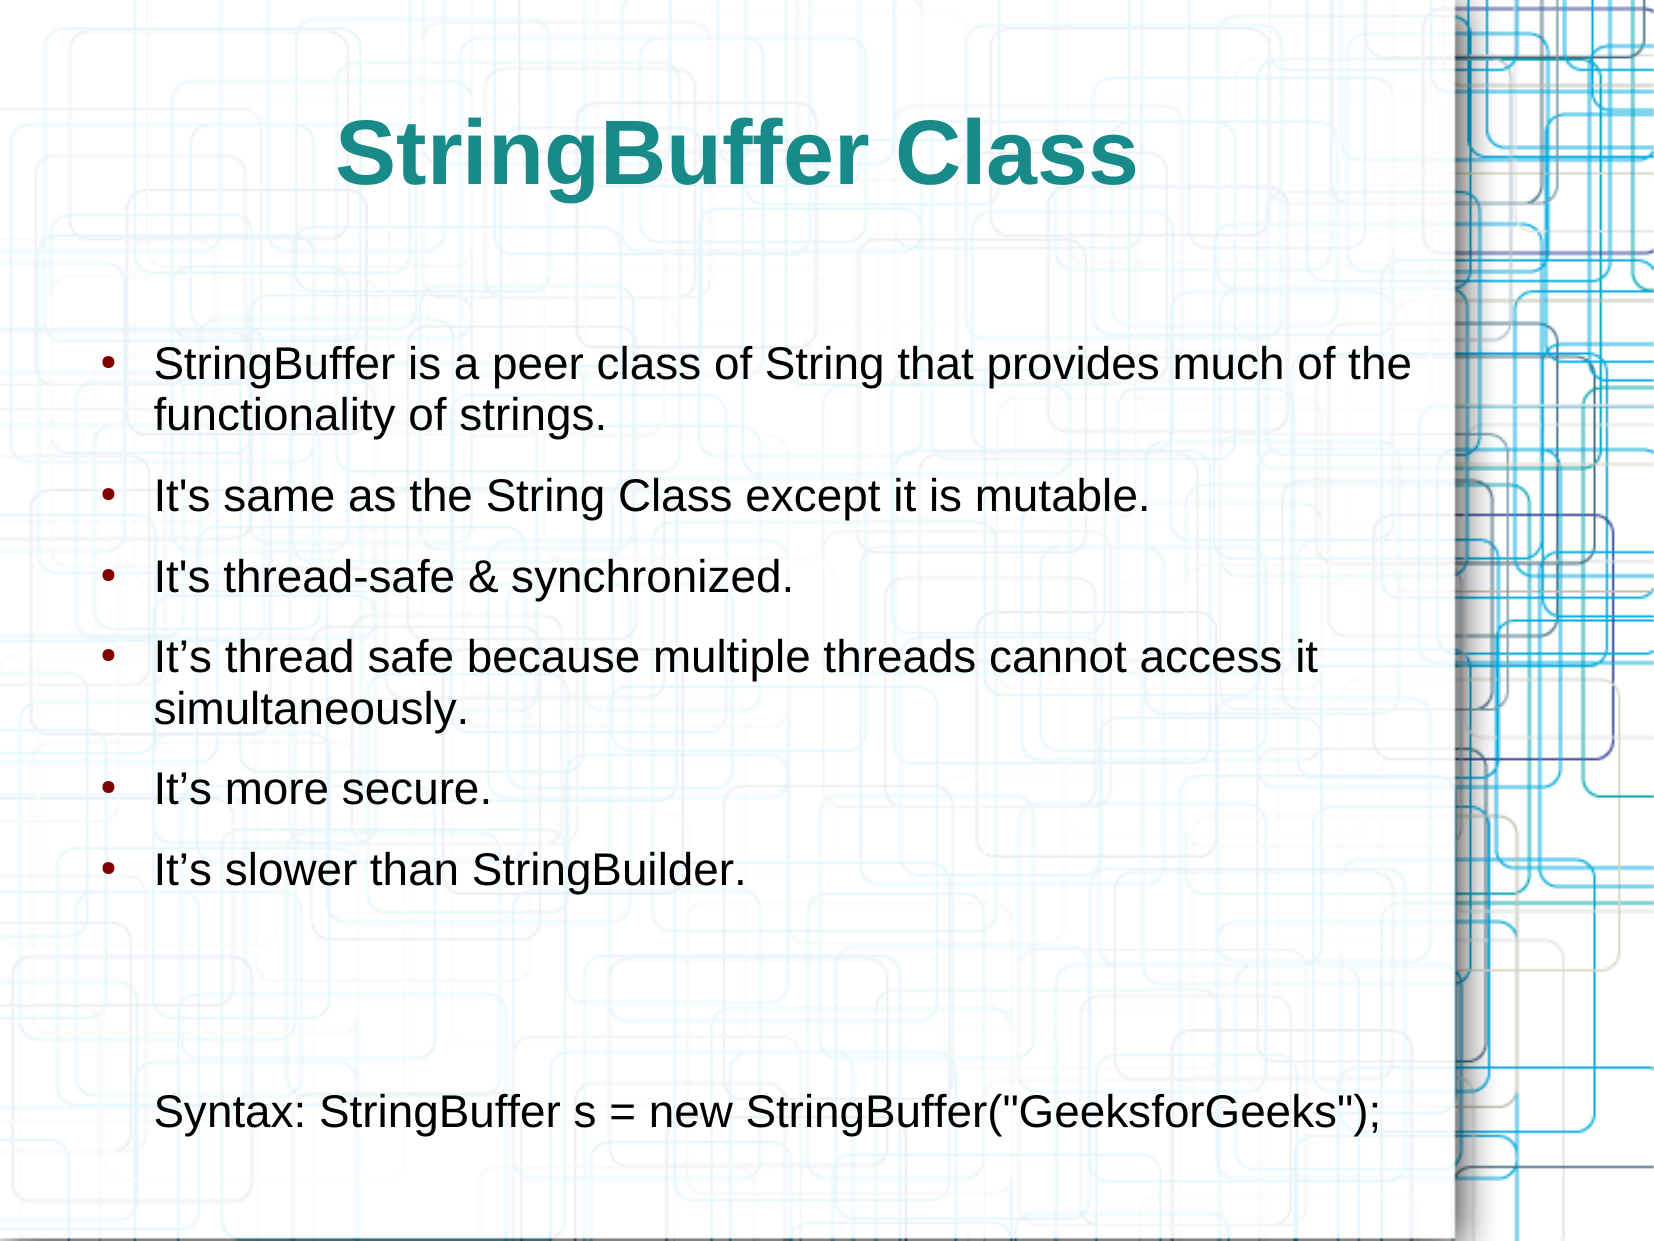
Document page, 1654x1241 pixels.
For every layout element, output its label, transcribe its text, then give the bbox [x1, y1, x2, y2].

list StringBuffer is a peer class of String that provides much of the functionality of strings. It's same as the String Class except it is mutable. It's thread-safe & synchronized. It’s thread safe because multiple threads cannot access it simultaneously. It’s more secure. It’s slower than StringBuilder. Syntax: StringBuffer s = new StringBuffer("GeeksforGeeks"); [82, 338, 1418, 1157]
title StringBuffer Class [59, 49, 1418, 257]
picture [0, 0, 1654, 1241]
